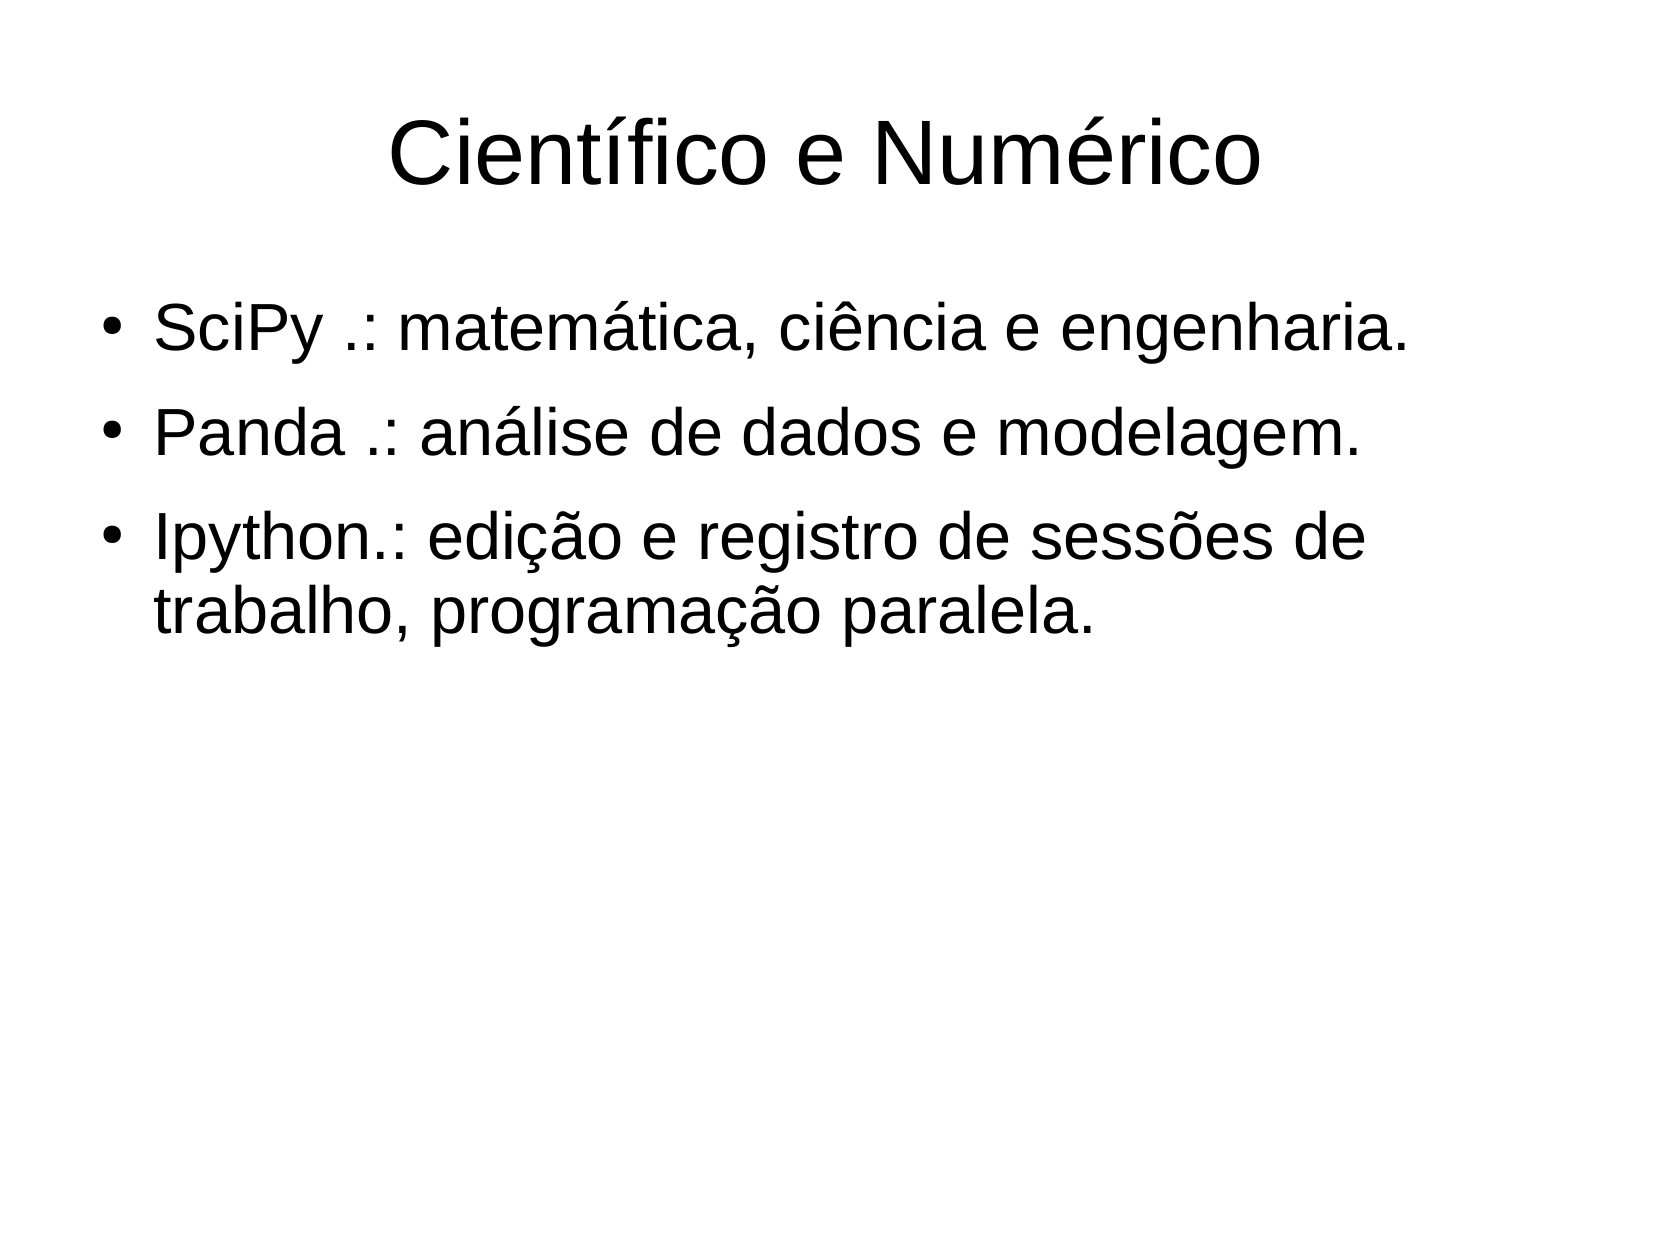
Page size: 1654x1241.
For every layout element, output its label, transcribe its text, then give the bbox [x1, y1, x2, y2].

title Científico e Numérico [82, 49, 1571, 257]
list SciPy .: matemática, ciência e engenharia. Panda .: análise de dados e modelagem. Ipython.: edição e registro de sessões de trabalho, programação paralela. [82, 290, 1571, 1010]
